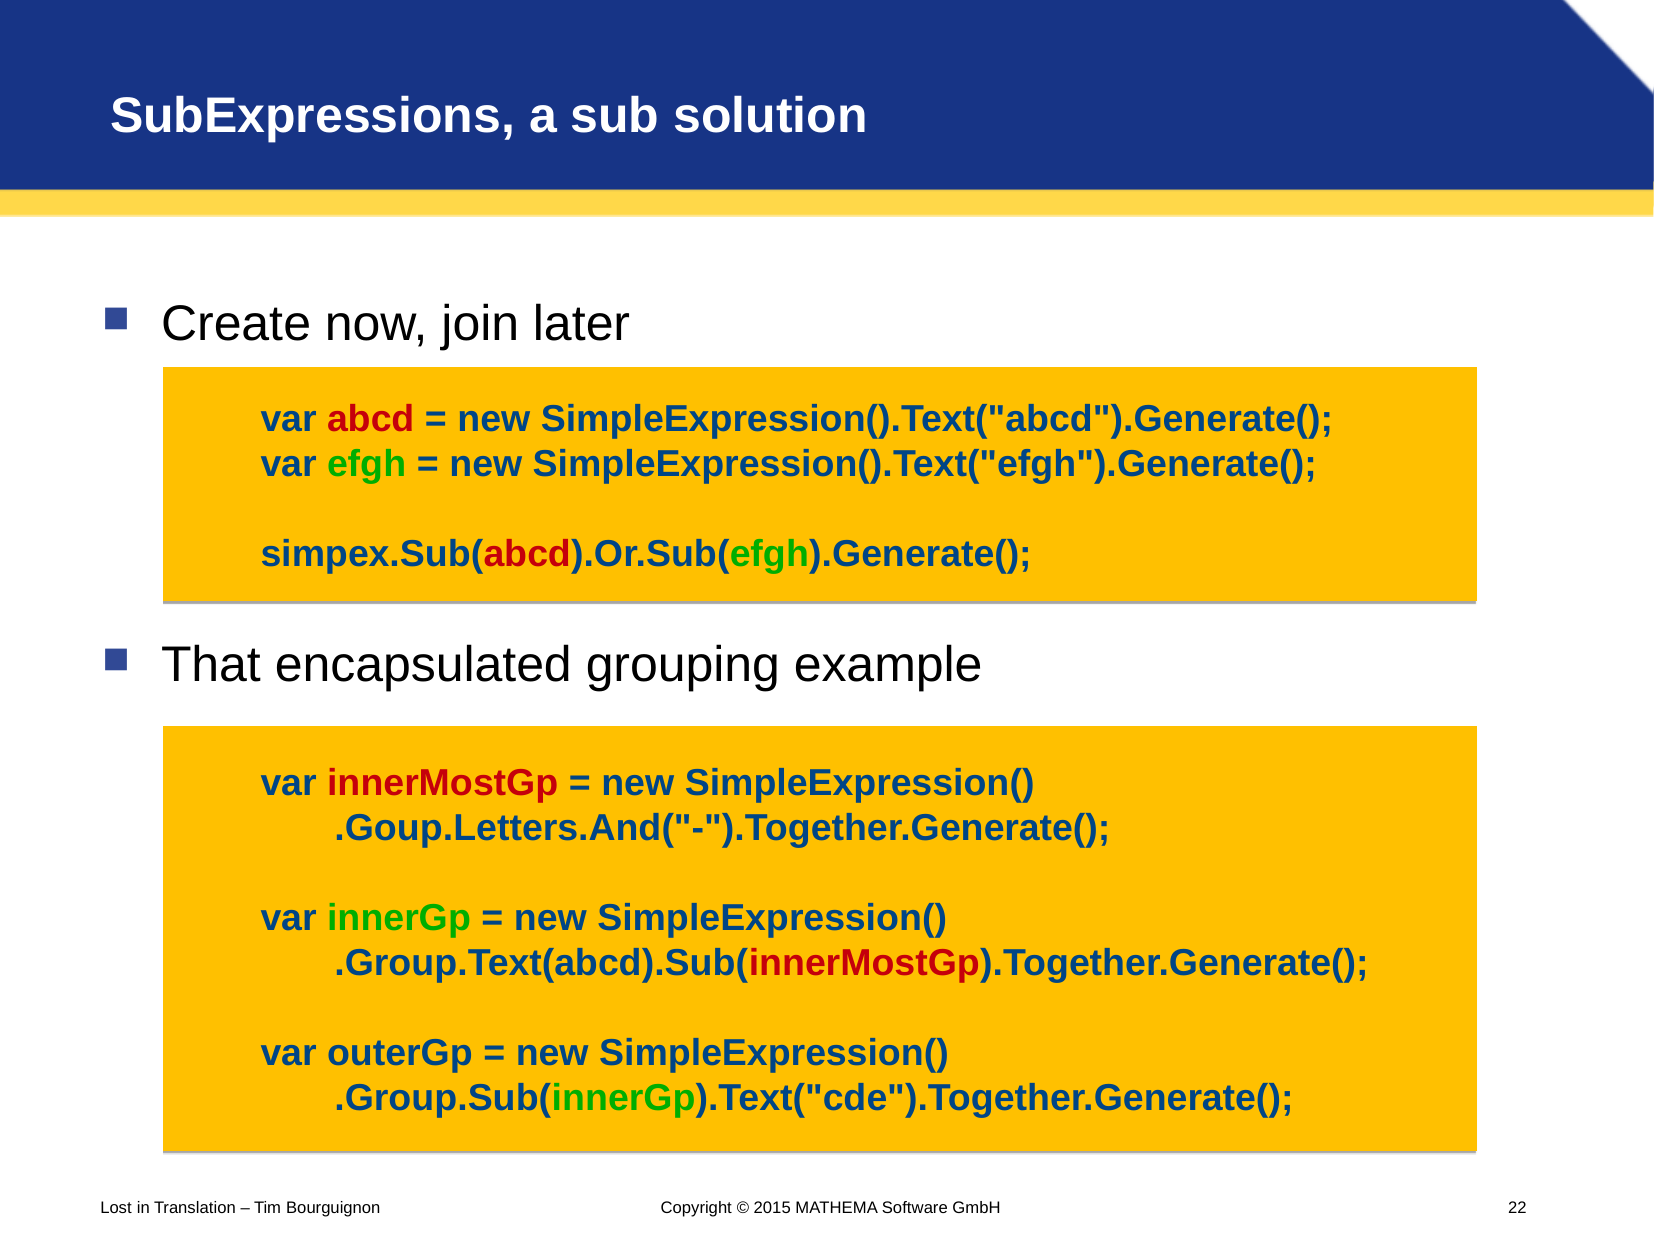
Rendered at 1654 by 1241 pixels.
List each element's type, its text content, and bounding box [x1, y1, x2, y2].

title SubExpressions, a sub solution [110, 69, 1182, 162]
text_box var abcd = new SimpleExpression().Text("abcd").Generate(); var efgh = new SimpleExpression().Text("efgh").Generate(); simpex.Sub(abcd).Or.Sub(efgh).Generate(); [163, 367, 1477, 601]
text_box var innerMostGp = new SimpleExpression() .Goup.Letters.And("-").Together.Generate(); var innerGp = new SimpleExpression() .Group.Text(abcd).Sub(innerMostGp).Together.Generate(); var outerGp = new SimpleExpression() .Group.Sub(innerGp).Text("cde").Together.Generate(); [163, 726, 1477, 1151]
picture [0, 0, 1654, 1241]
list Create now, join later That encapsulated grouping example [101, 295, 1528, 1139]
